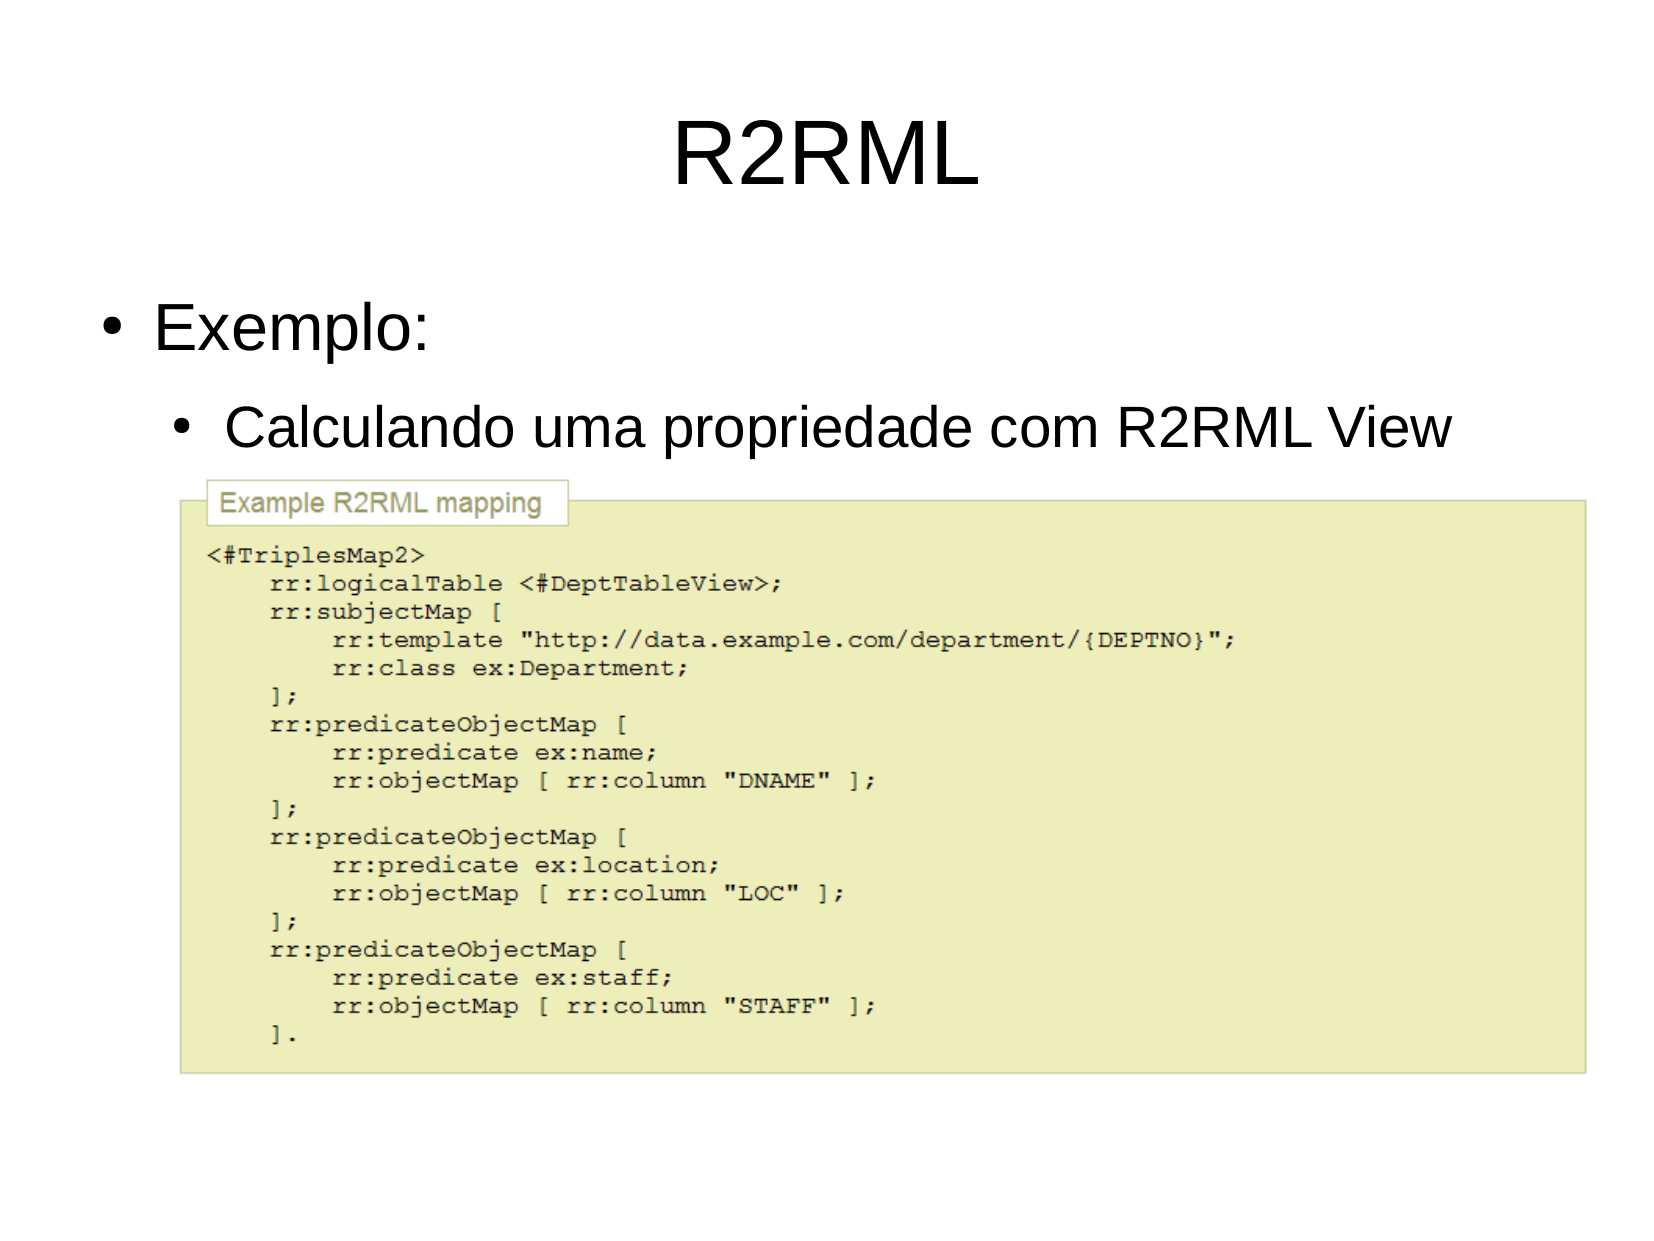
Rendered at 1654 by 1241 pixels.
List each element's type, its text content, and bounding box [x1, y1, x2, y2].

picture [177, 472, 1593, 1082]
title R2RML [82, 49, 1571, 257]
list Exemplo: Calculando uma propriedade com R2RML View [82, 290, 1571, 681]
